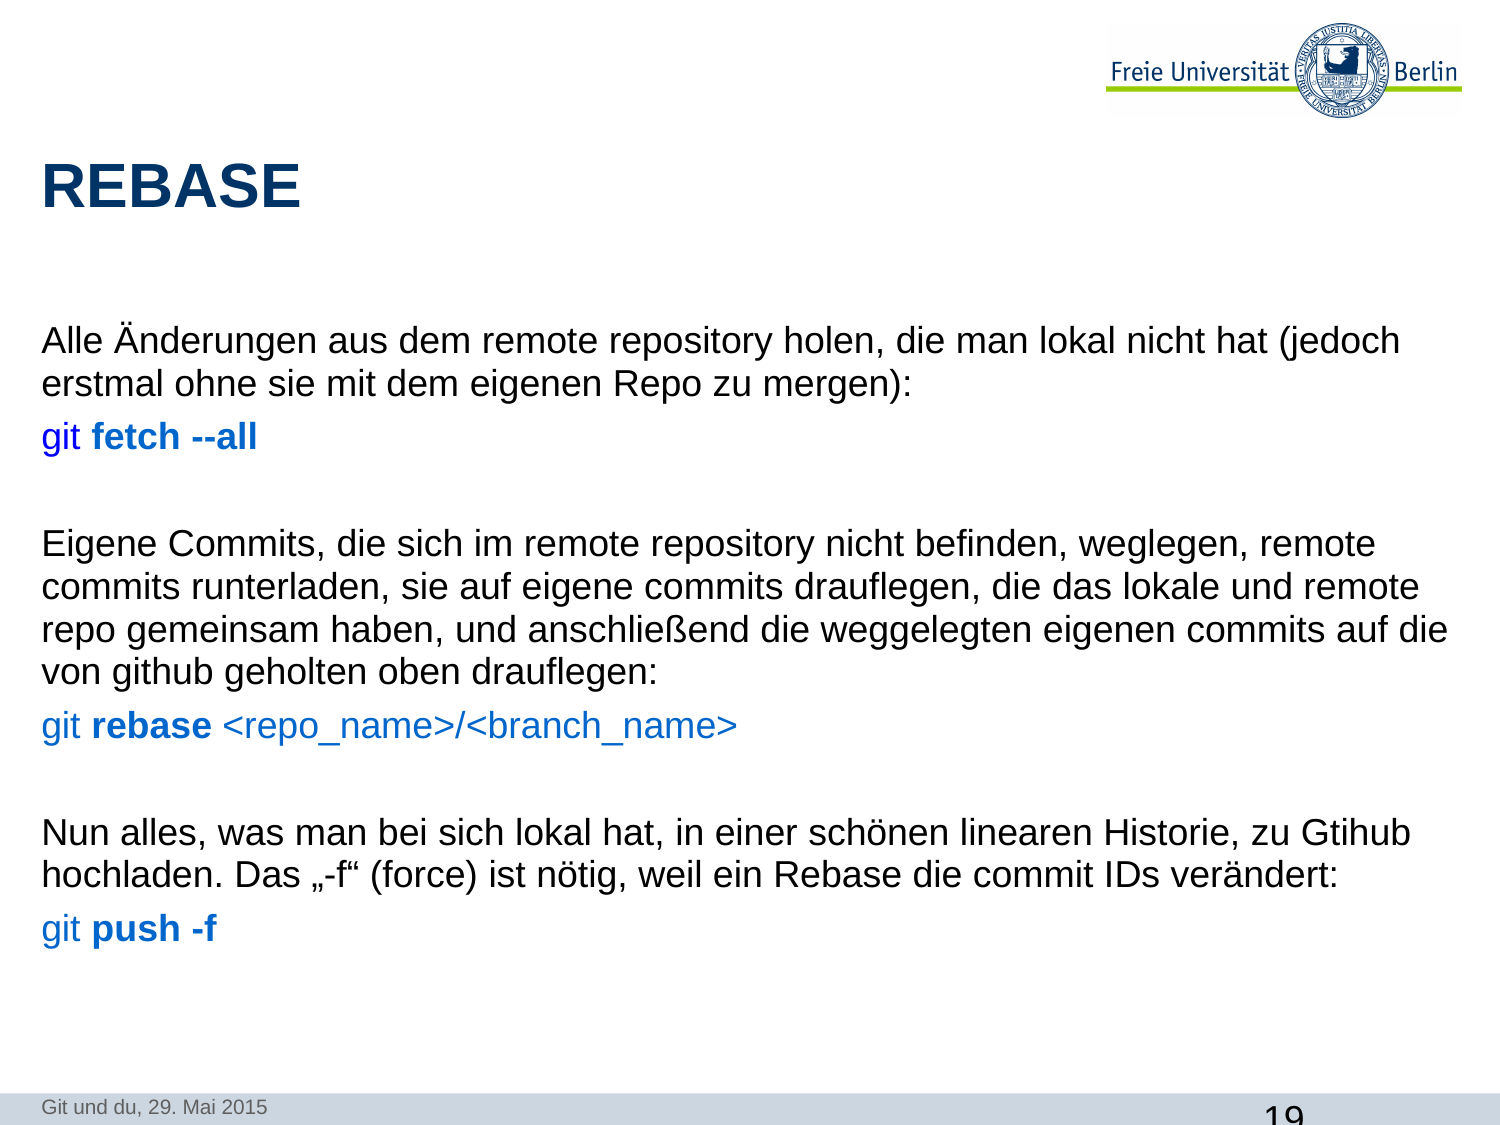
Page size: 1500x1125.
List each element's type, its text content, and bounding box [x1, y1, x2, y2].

title REBASE [41, 150, 1460, 221]
list Alle Änderungen aus dem remote repository holen, die man lokal nicht hat (jedoch erstmal ohne sie mit dem eigenen Repo zu mergen): git fetch --all Eigene Commits, die sich im remote repository nicht befinden, weglegen, remote commits runterladen, sie auf eigene commits drauflegen, die das lokale und remote repo gemeinsam haben, und anschließend die weggelegten eigenen commits auf die von github geholten oben drauflegen: git rebase <repo_name>/<branch_name> Nun alles, was man bei sich lokal hat, in einer schönen linearen Historie, zu Gtihub hochladen. Das „-f“ (force) ist nötig, weil ein Rebase die commit IDs verändert: git push -f [41, 265, 1460, 1064]
picture [1106, 23, 1462, 118]
